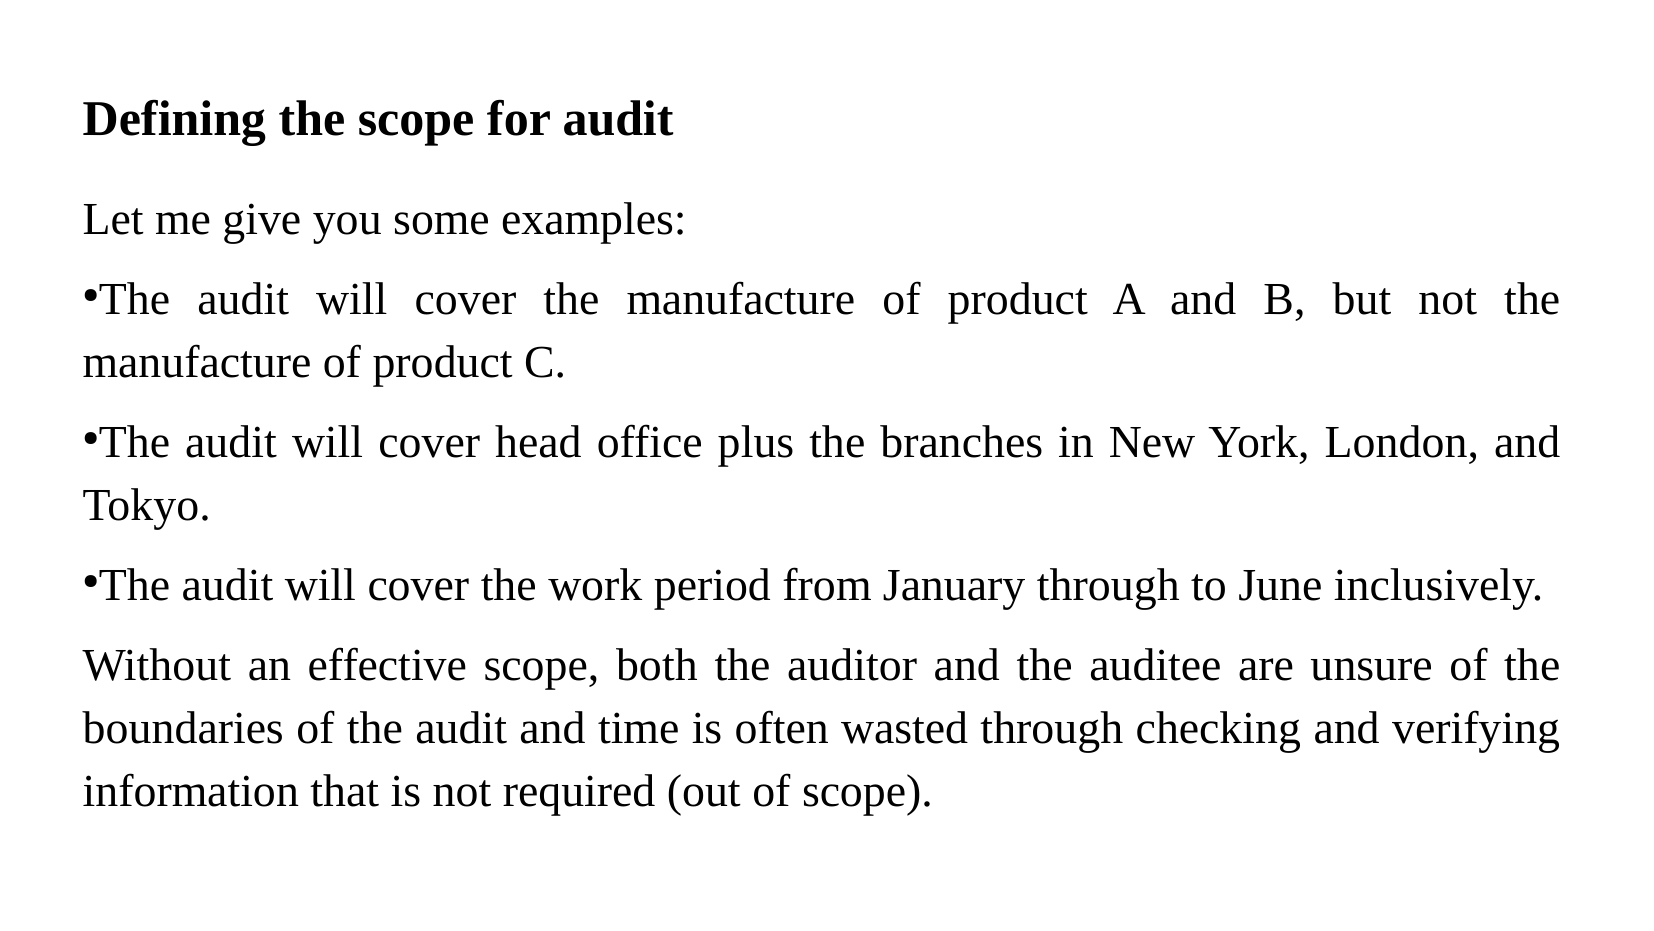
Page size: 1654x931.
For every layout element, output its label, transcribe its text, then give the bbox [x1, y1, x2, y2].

title Defining the scope for audit [82, 67, 1477, 154]
subtitle Let me give you some examples: The audit will cover the manufacture of product A and B, but not the manufacture of product C. The audit will cover head office plus the branches in New York, London, and Tokyo. The audit will cover the work period from January through to June inclusively. Without an effective scope, both the auditor and the auditee are unsure of the boundaries of the audit and time is often wasted through checking and verifying information that is not required (out of scope). [82, 181, 1571, 827]
